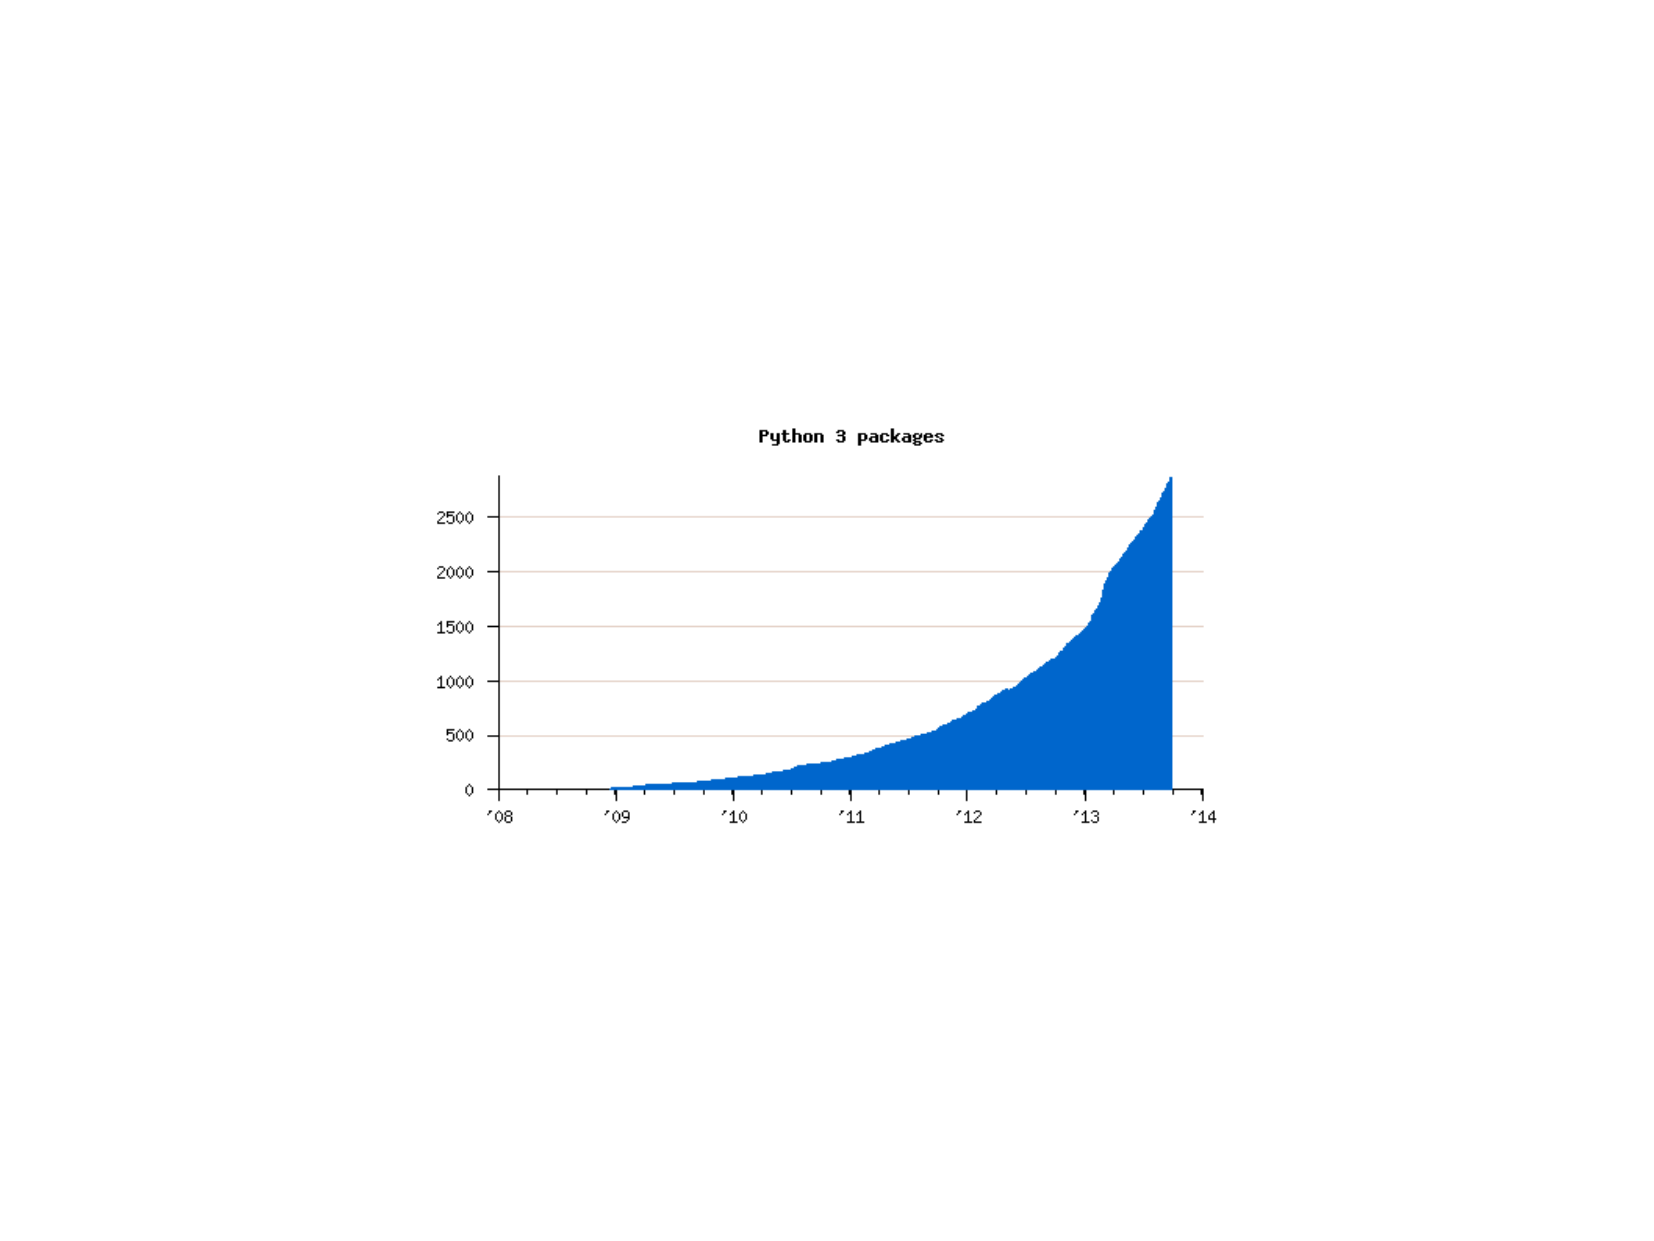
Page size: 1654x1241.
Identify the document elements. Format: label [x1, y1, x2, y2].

picture [400, 388, 1254, 853]
